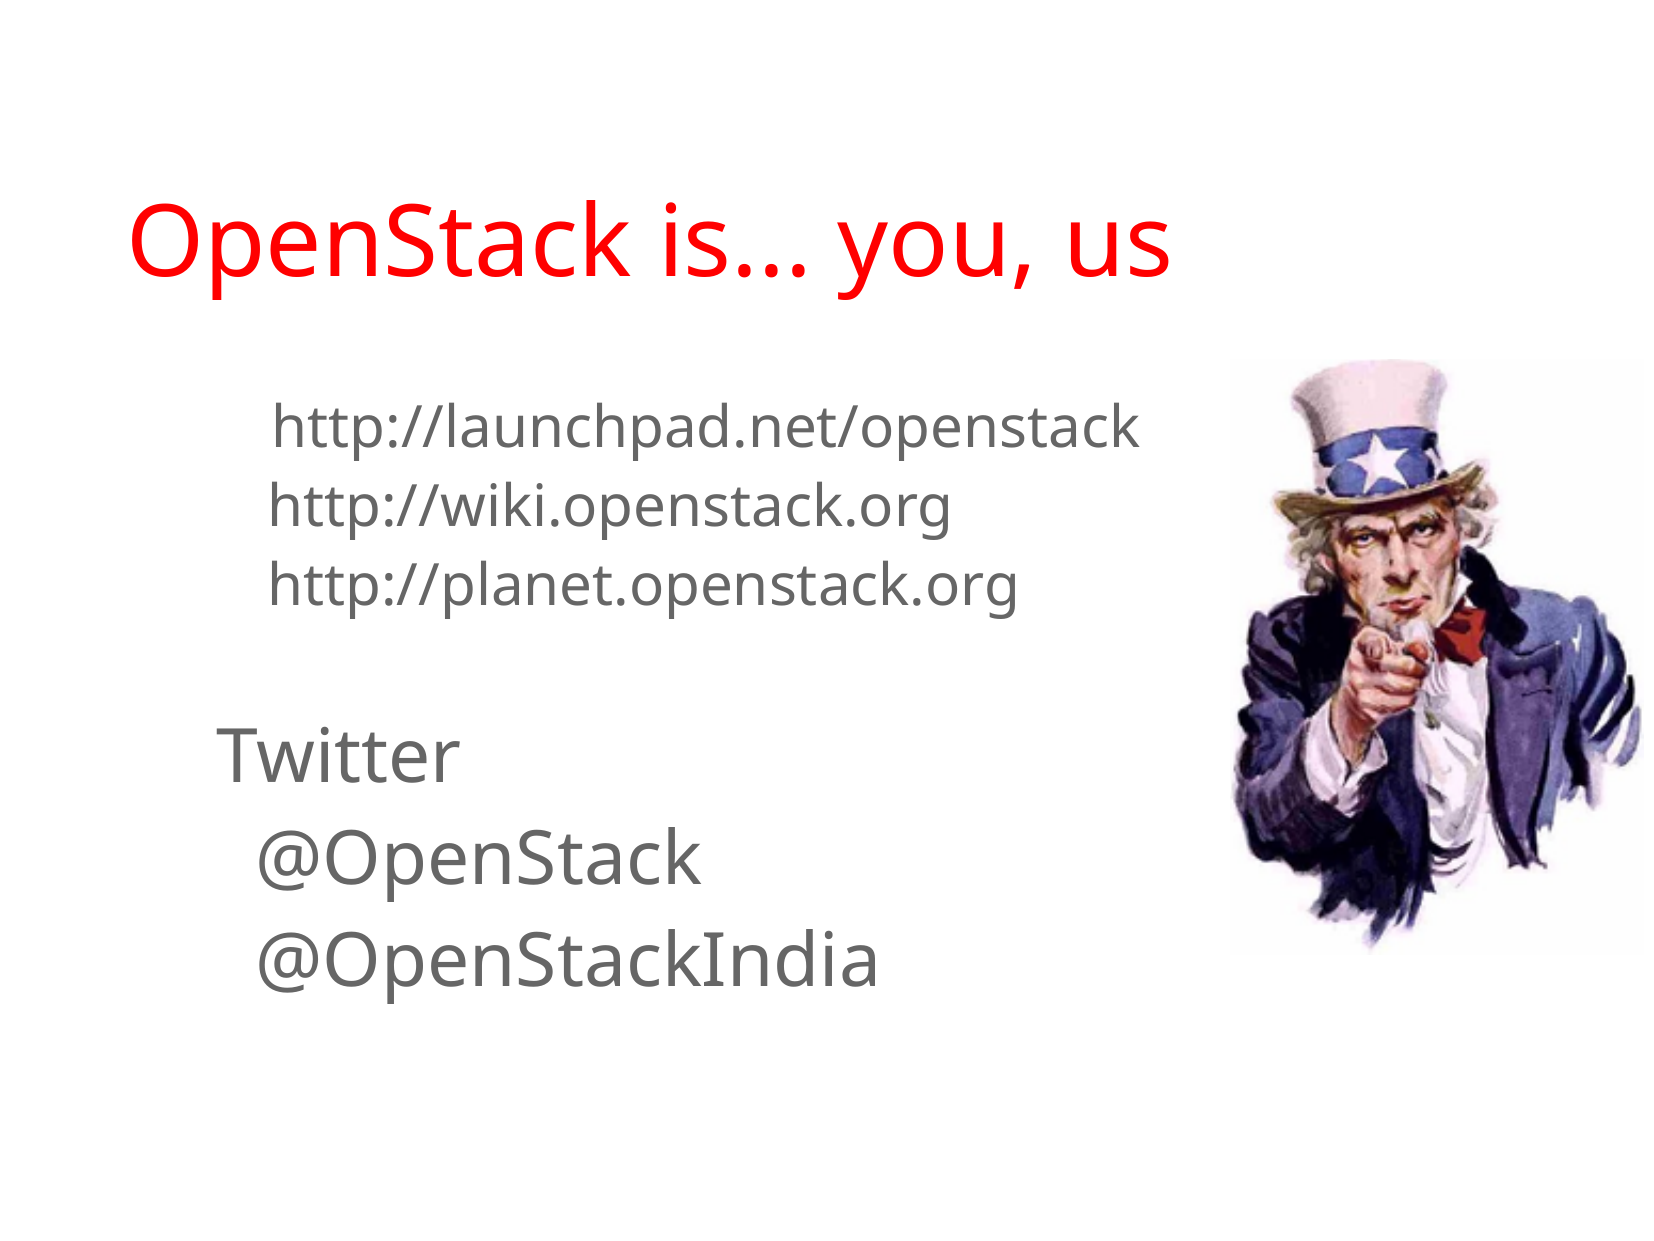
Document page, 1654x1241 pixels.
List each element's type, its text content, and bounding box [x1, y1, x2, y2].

picture [1230, 359, 1644, 955]
text_box http://launchpad.net/openstack http://wiki.openstack.org http://planet.openstack.org Twitter @OpenStack @OpenStackIndia [182, 377, 1541, 993]
title OpenStack is... you, us [118, 147, 1595, 325]
